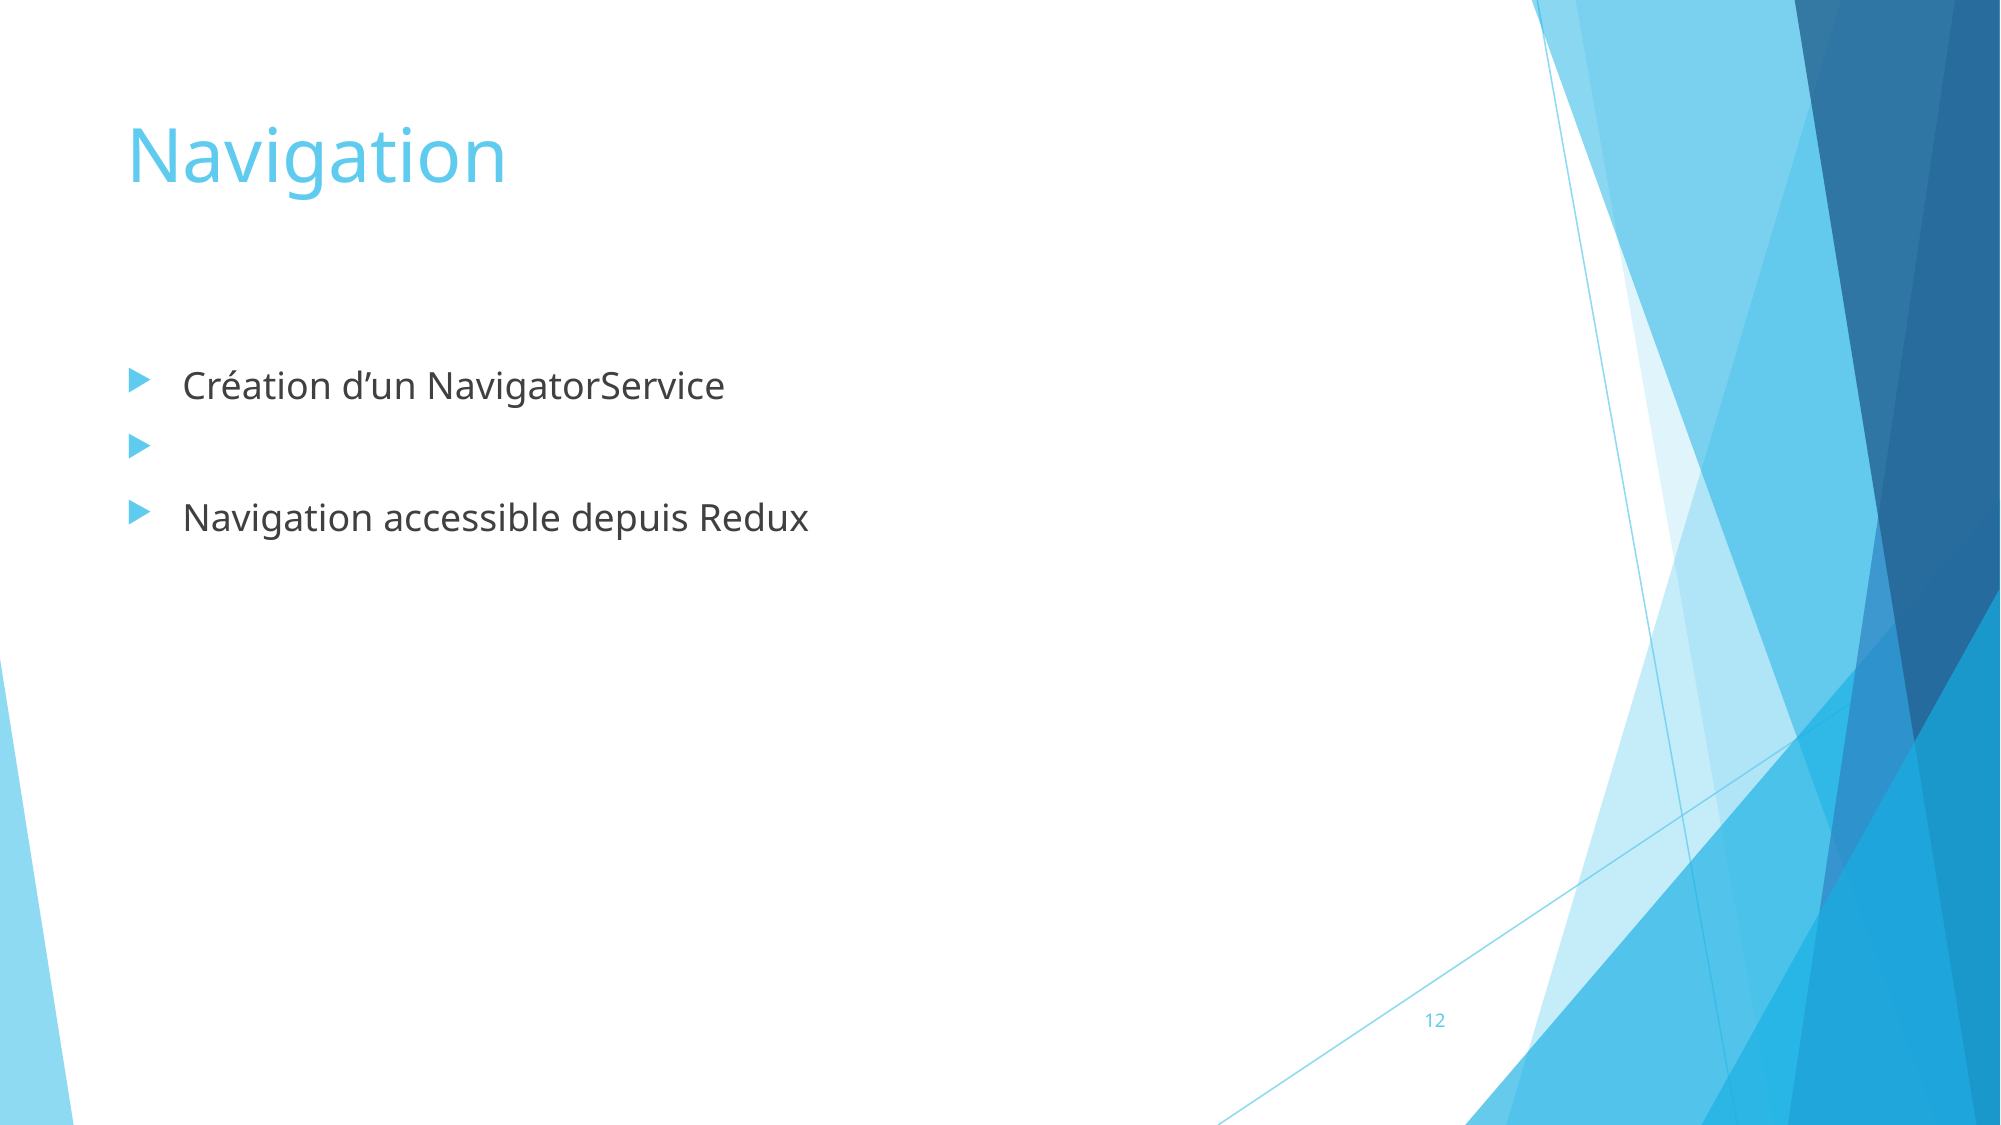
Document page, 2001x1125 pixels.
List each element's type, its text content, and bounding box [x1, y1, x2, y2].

list Création d’un NavigatorService Navigation accessible depuis Redux [111, 354, 1522, 992]
title Navigation [111, 99, 1522, 317]
text_box ‹#› [1409, 991, 1522, 1051]
